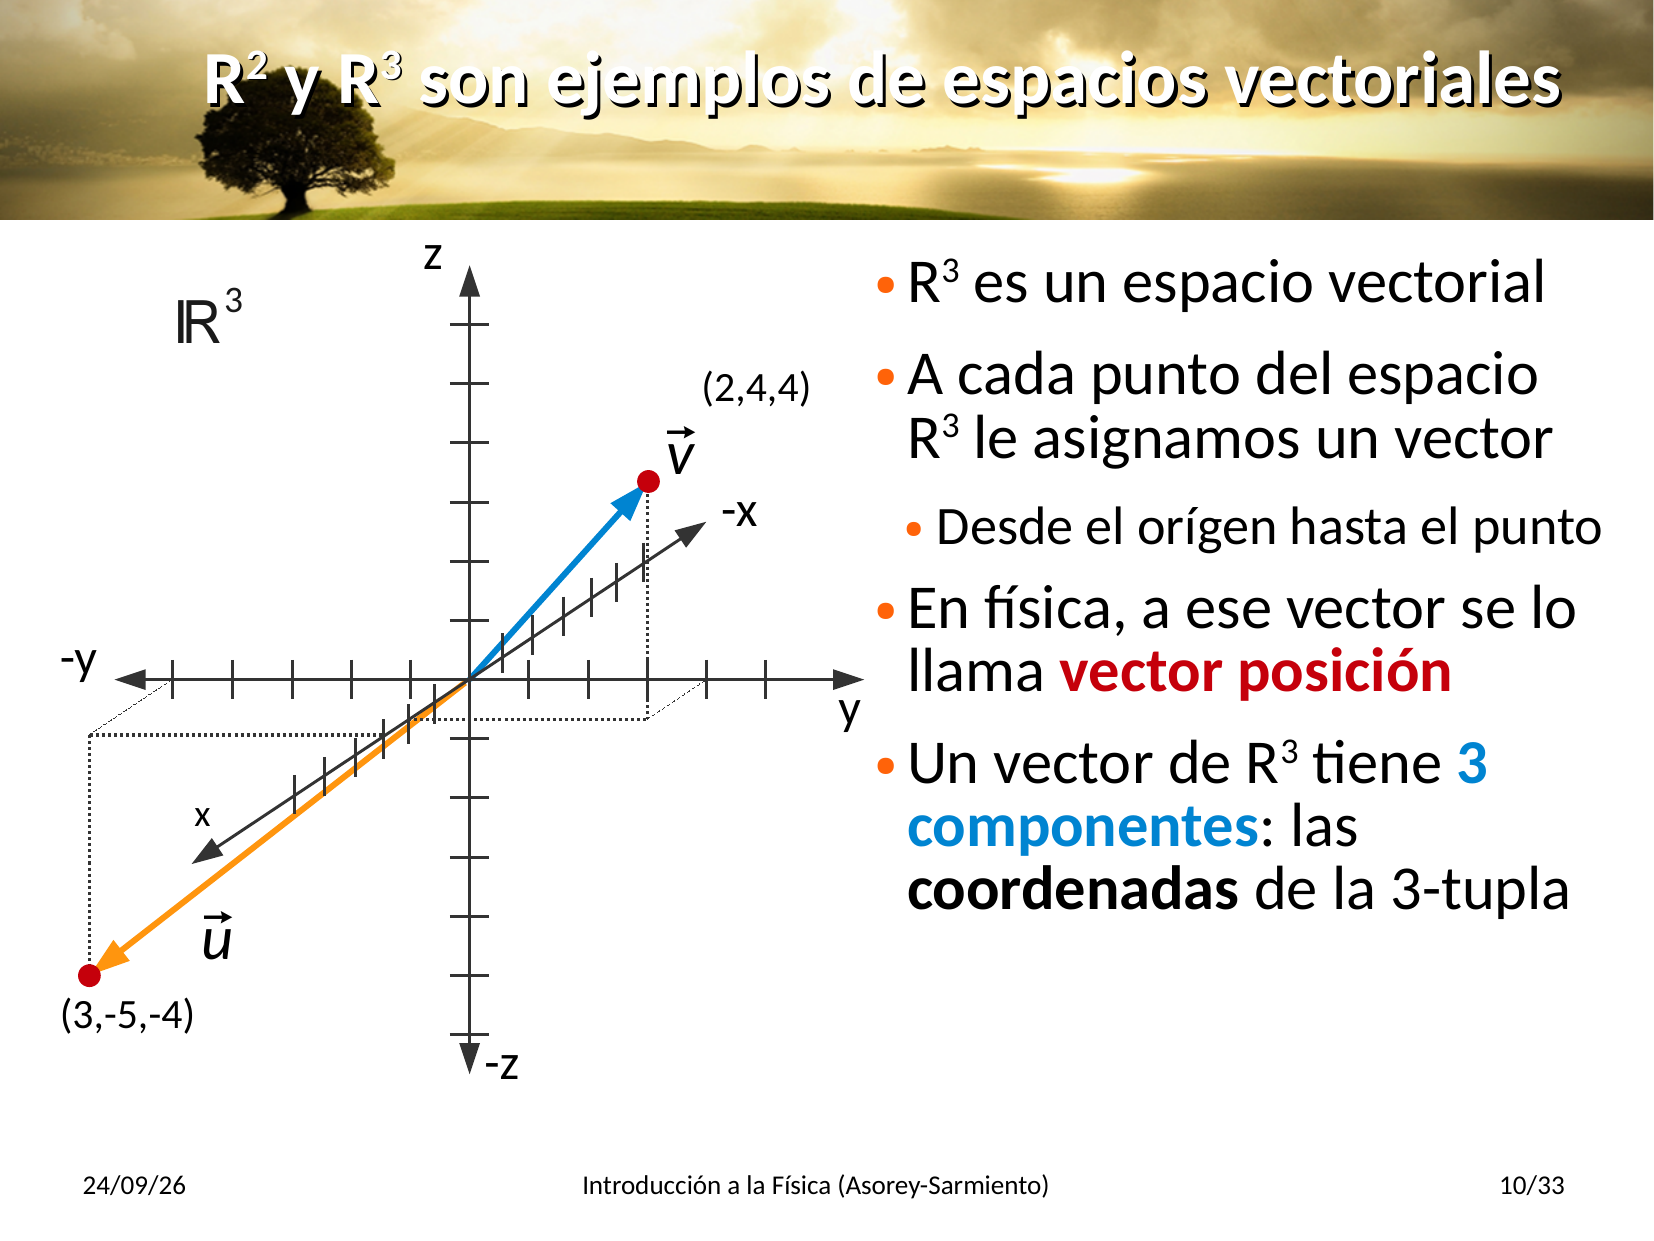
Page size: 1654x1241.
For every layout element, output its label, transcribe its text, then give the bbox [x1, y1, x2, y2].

text_box -y [45, 630, 122, 710]
text_box y [823, 679, 886, 760]
list R3 es un espacio vectorial A cada punto del espacio R3 le asignamos un vector Desde el orígen hasta el punto En física, a ese vector se lo llama vector posición Un vector de R3 tiene 3 componentes: las coordenadas de la 3-tupla [845, 255, 1606, 1156]
chart [658, 415, 706, 492]
chart [169, 276, 249, 356]
picture [0, 0, 1654, 220]
text_box (3,-5,-4) [45, 990, 241, 1060]
text_box -z [469, 1034, 544, 1115]
text_box [79, 965, 100, 986]
text_box -x [706, 481, 782, 562]
title R2 y R3 son ejemplos de espacios vectoriales [75, 19, 1564, 151]
chart [195, 900, 242, 977]
text_box (2,4,4) [686, 363, 845, 434]
text_box x [179, 790, 241, 871]
text_box [638, 471, 658, 492]
text_box z [408, 225, 467, 305]
